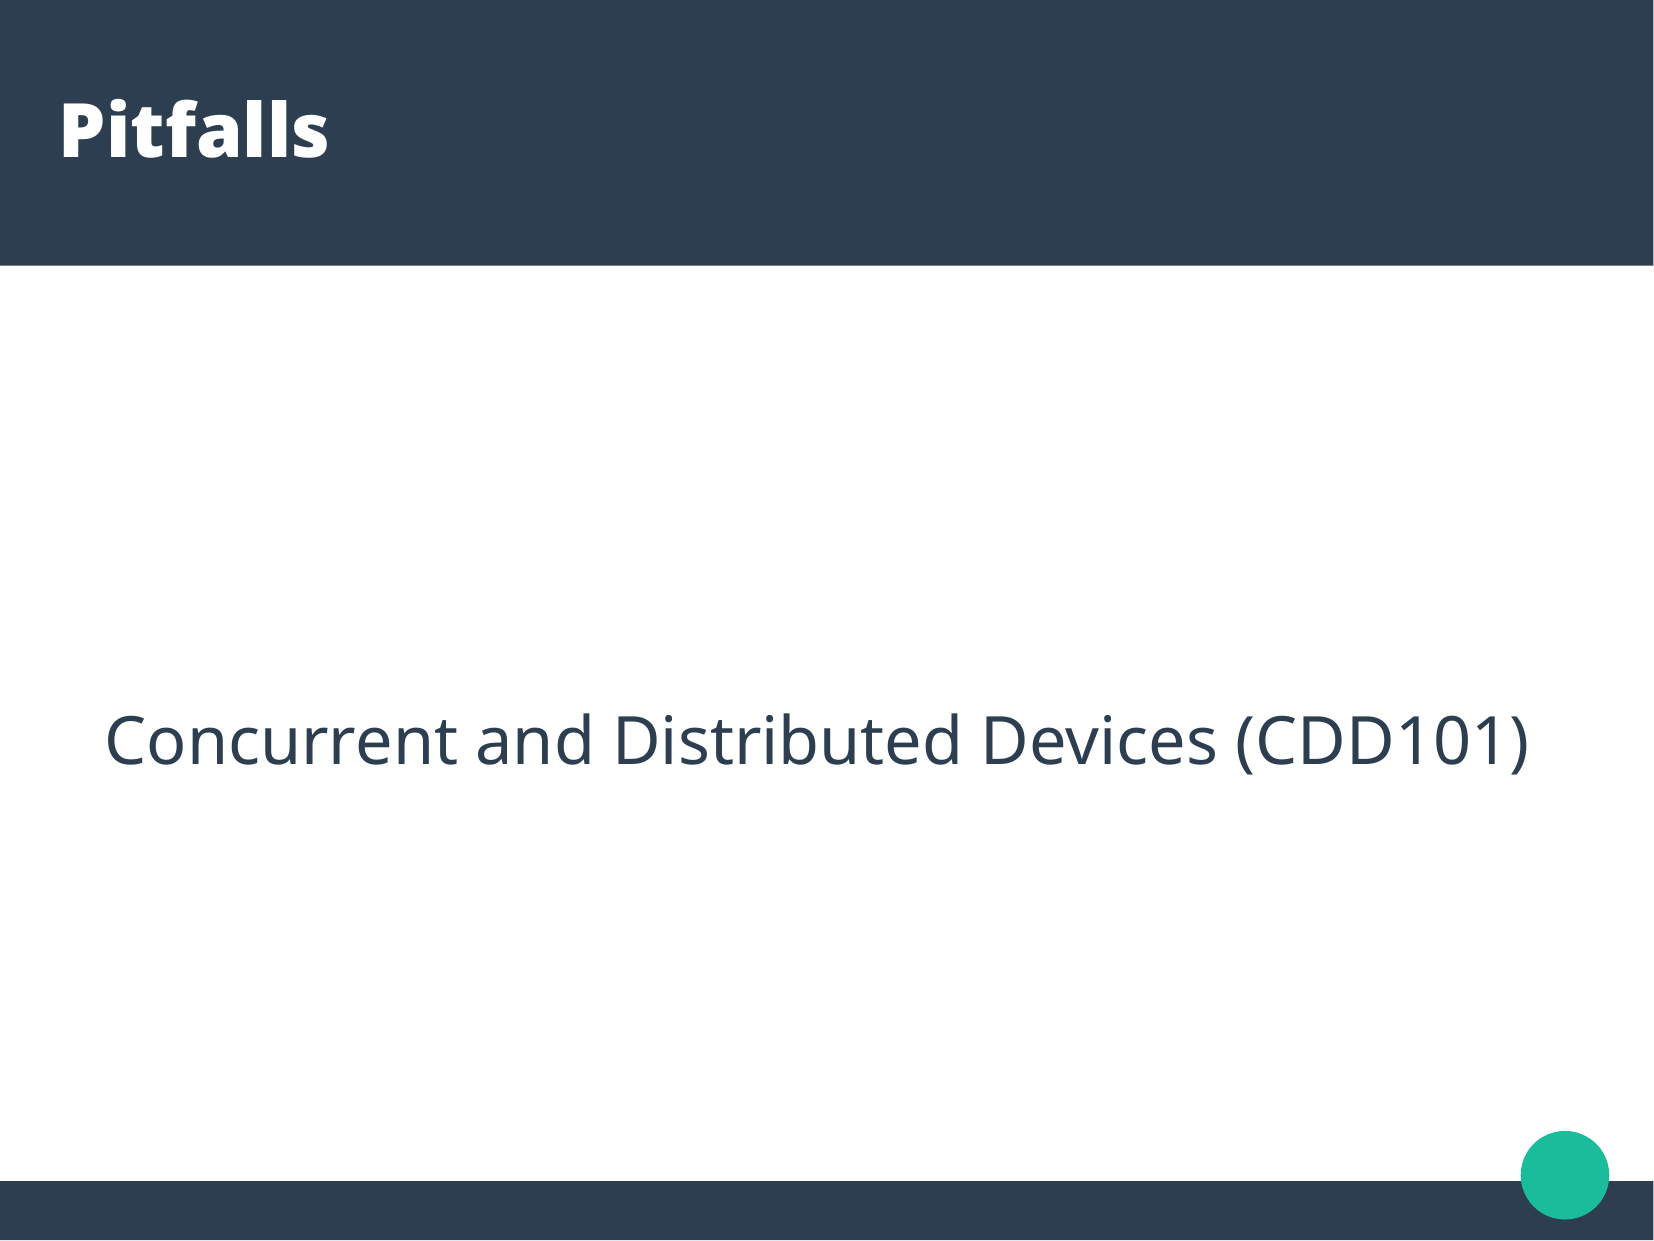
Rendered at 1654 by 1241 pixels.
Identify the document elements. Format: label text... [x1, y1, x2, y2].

title Pitfalls [59, 49, 1595, 207]
subtitle Concurrent and Distributed Devices (CDD101) [59, 324, 1595, 1152]
